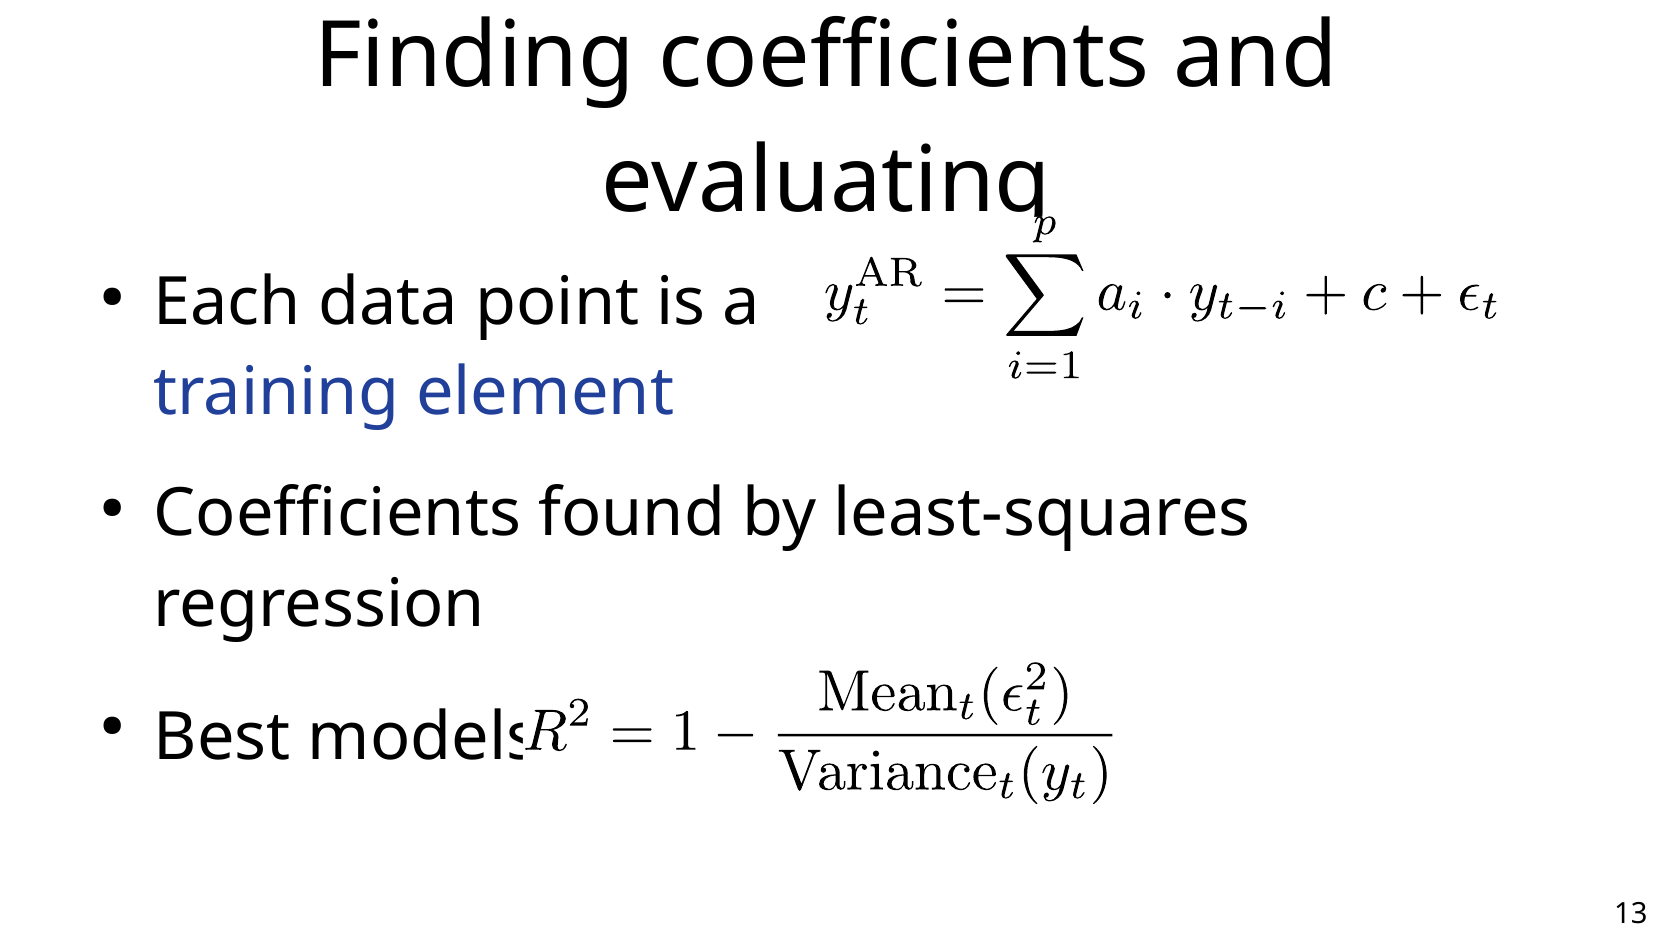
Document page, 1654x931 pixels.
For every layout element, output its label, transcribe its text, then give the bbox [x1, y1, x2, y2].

list Each data point is a training element Coefficients found by least-squares regression Best models have R2 → 1 [82, 253, 1571, 793]
text_box [823, 216, 1499, 379]
title Finding coefficients and evaluating [82, 1, 1571, 226]
text_box [522, 662, 1113, 805]
